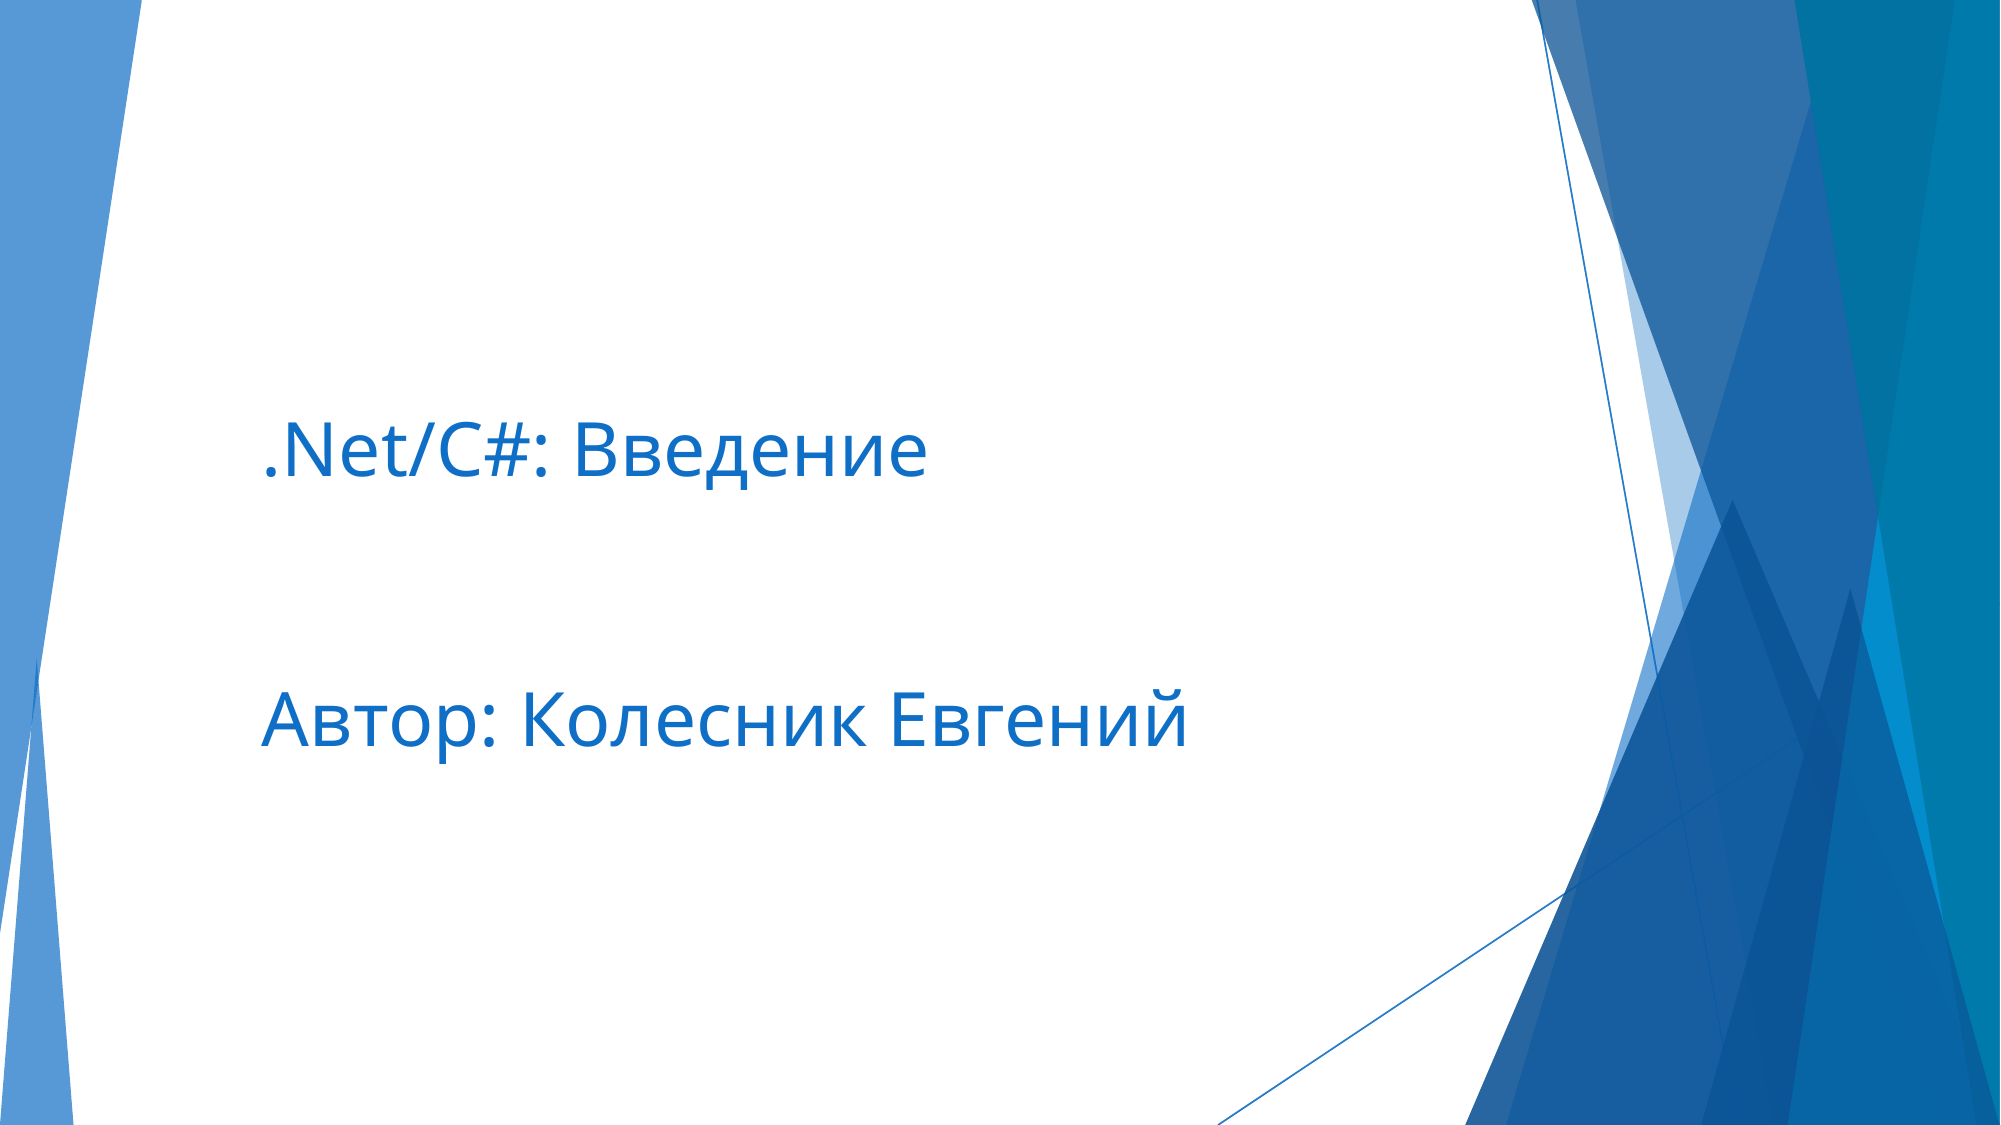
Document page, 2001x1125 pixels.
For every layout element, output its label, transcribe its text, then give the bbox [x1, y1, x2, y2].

title .Net/C#: Введение [247, 394, 1522, 664]
subtitle Автор: Колесник Евгений [247, 664, 1522, 845]
